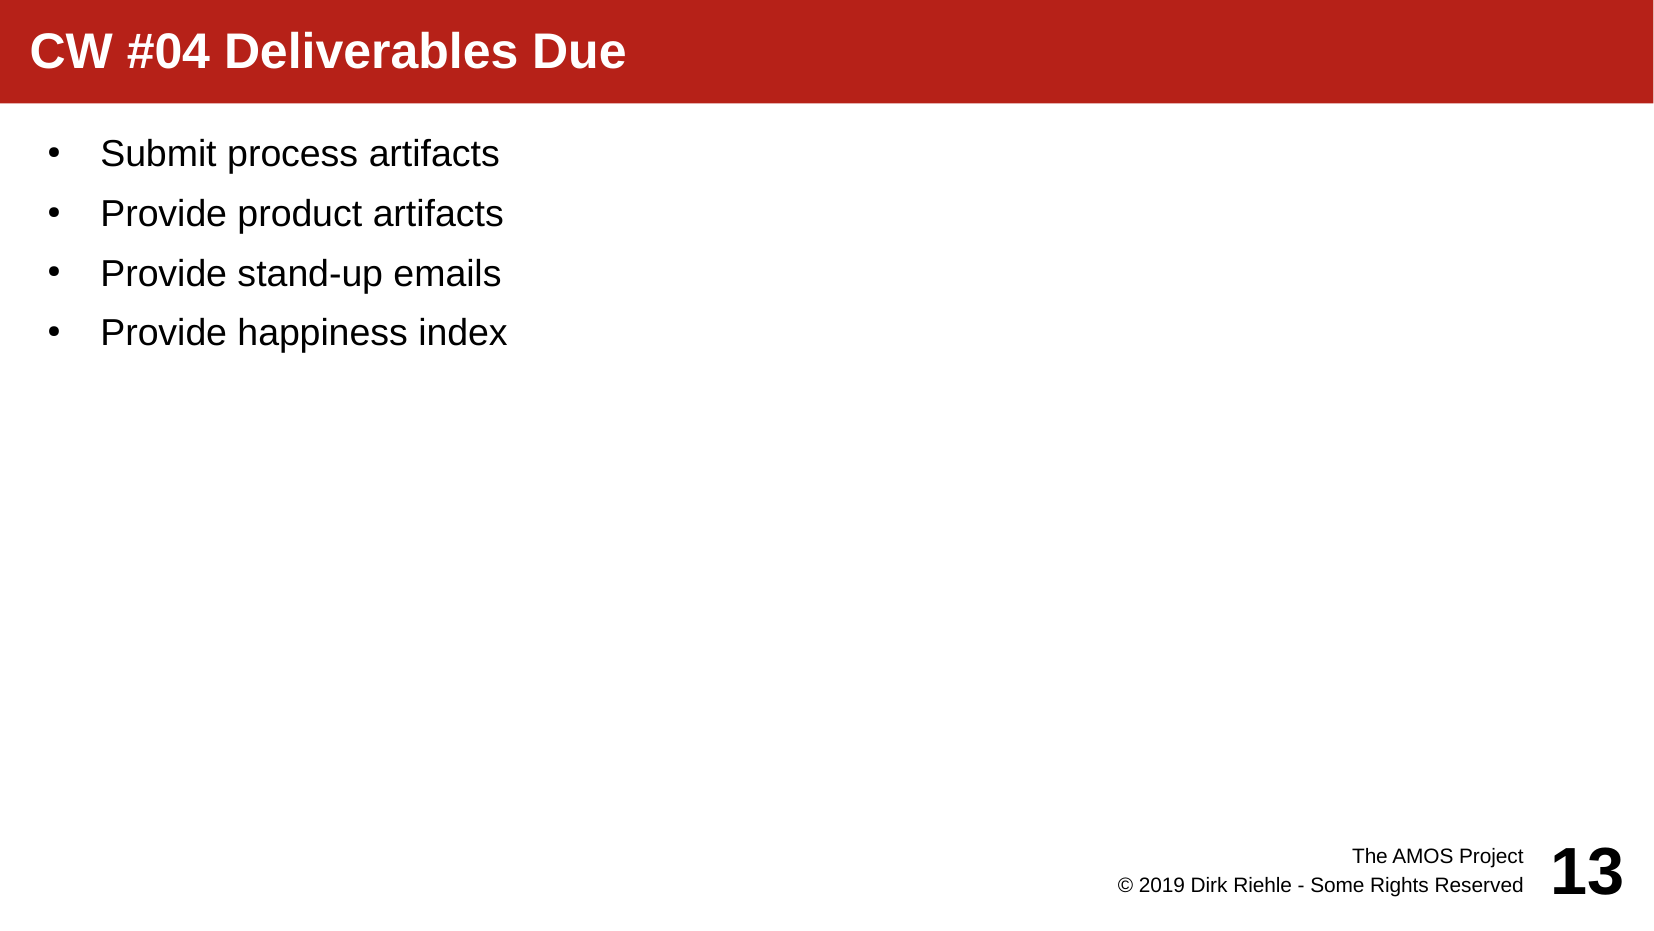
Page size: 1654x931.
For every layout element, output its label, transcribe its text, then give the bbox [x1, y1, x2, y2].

list Submit process artifacts Provide product artifacts Provide stand-up emails Provide happiness index [29, 132, 1625, 798]
title CW #04 Deliverables Due [0, 0, 1654, 104]
